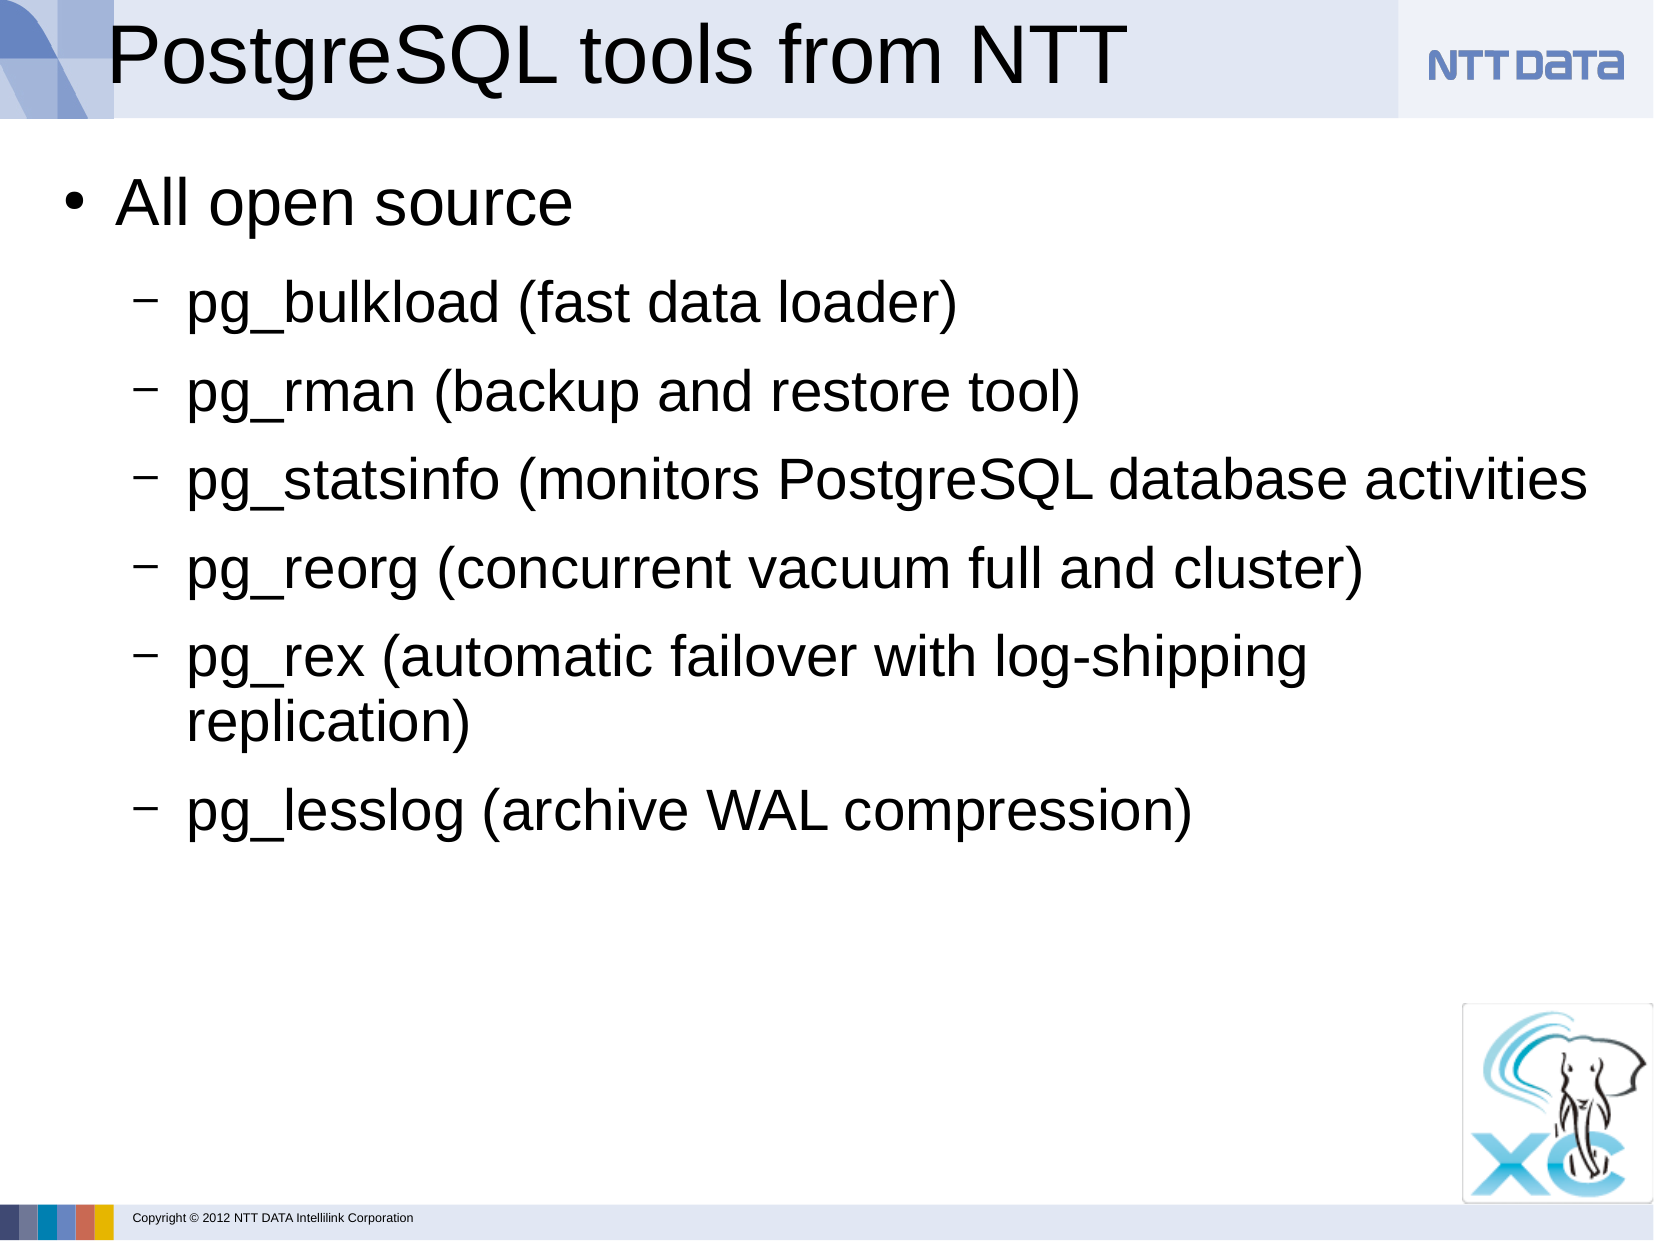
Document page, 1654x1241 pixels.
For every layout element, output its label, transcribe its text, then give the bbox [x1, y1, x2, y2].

title PostgreSQL tools from NTT [106, 7, 1399, 101]
picture [1462, 1003, 1654, 1204]
picture [1429, 50, 1624, 80]
list All open source pg_bulkload (fast data loader) pg_rman (backup and restore tool) pg_statsinfo (monitors PostgreSQL database activities pg_reorg (concurrent vacuum full and cluster) pg_rex (automatic failover with log-shipping replication) pg_lesslog (archive WAL compression) [44, 165, 1595, 1170]
picture [0, 0, 114, 119]
